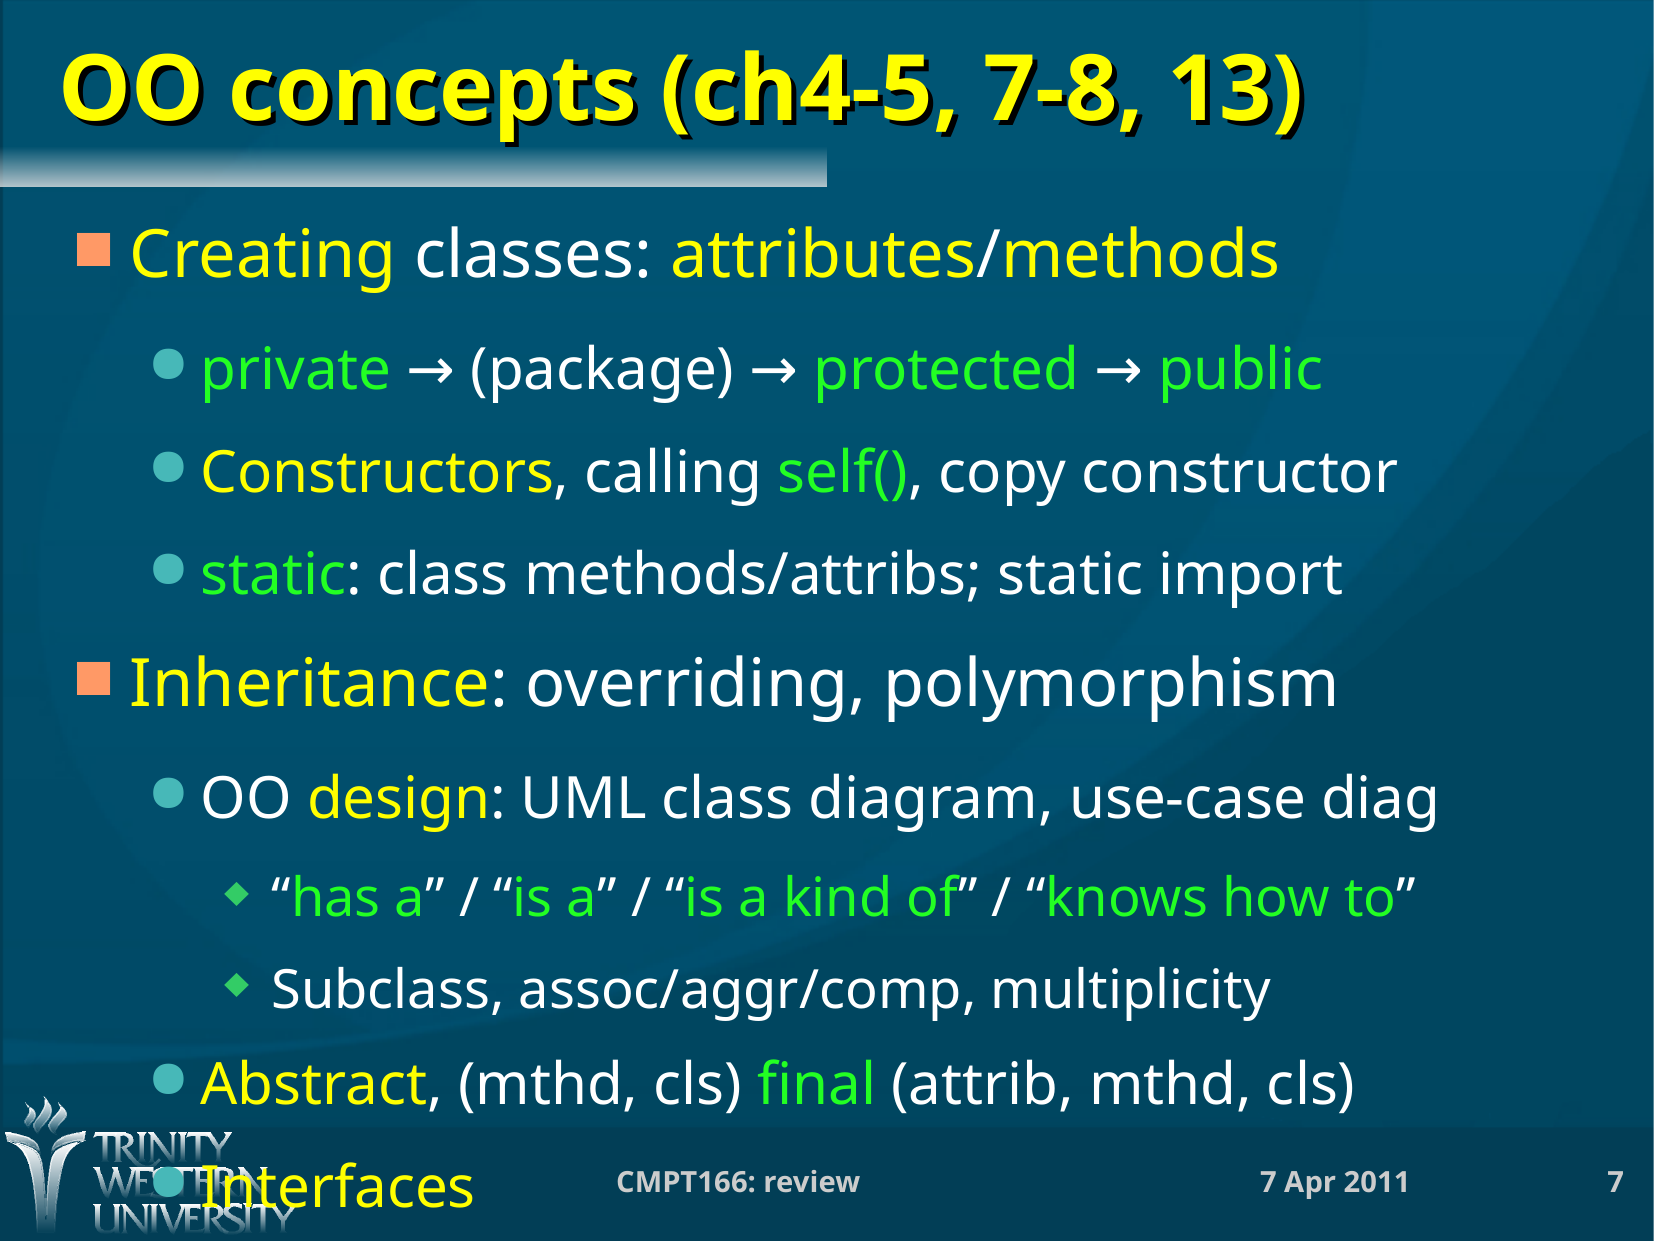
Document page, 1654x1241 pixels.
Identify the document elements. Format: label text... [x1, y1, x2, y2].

picture [38, 1227, 54, 1232]
title OO concepts (ch4-5, 7-8, 13) [59, 19, 1595, 148]
list Creating classes: attributes/methods private → (package) → protected → public Constructors, calling self(), copy constructor static: class methods/attribs; static import Inheritance: overriding, polymorphism OO design: UML class diagram, use-case diag “has a” / “is a” / “is a kind of” / “knows how to” Subclass, assoc/aggr/comp, multiplicity Abstract, (mthd, cls) final (attrib, mthd, cls) Interfaces [59, 206, 1625, 1108]
